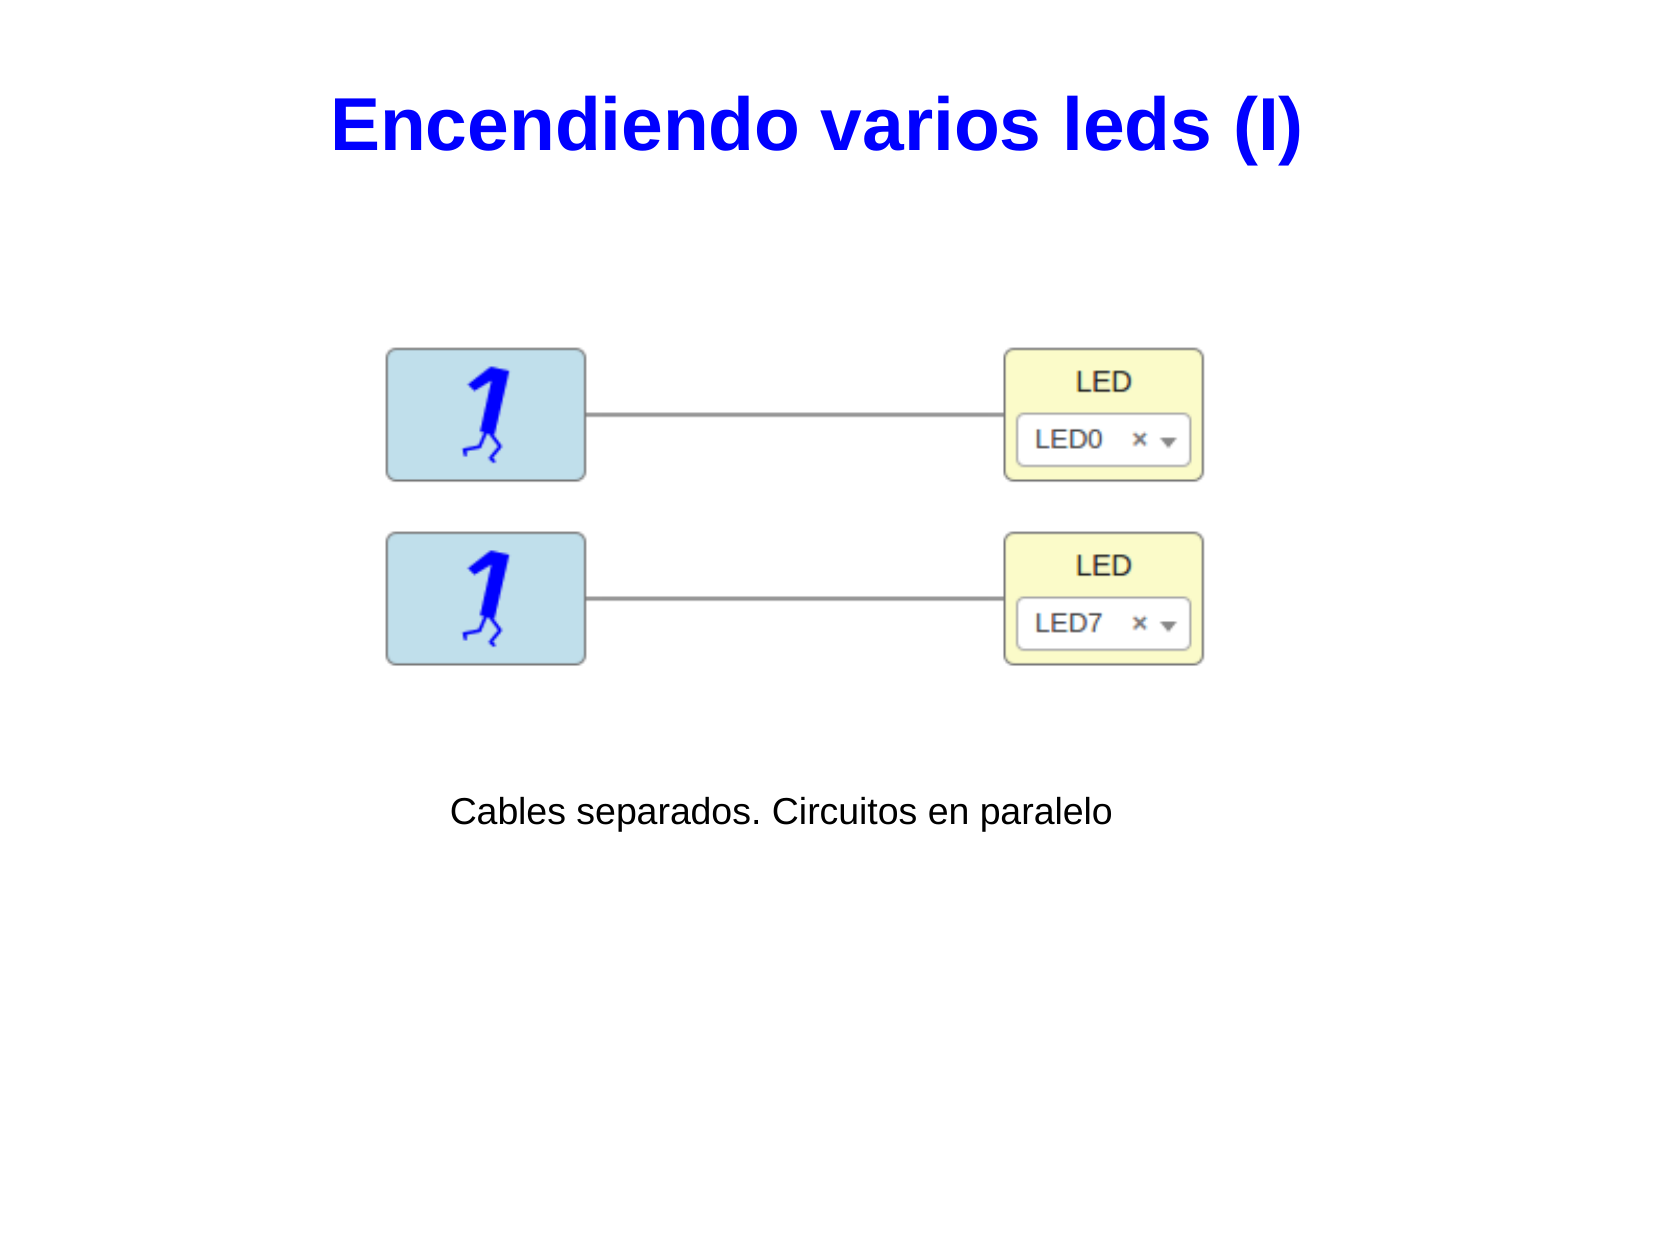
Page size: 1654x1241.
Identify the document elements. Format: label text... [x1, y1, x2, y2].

picture [355, 315, 1242, 689]
text_box Cables separados. Circuitos en paralelo [435, 783, 1150, 841]
text_box Encendiendo varios leds (I) [90, 75, 1546, 174]
